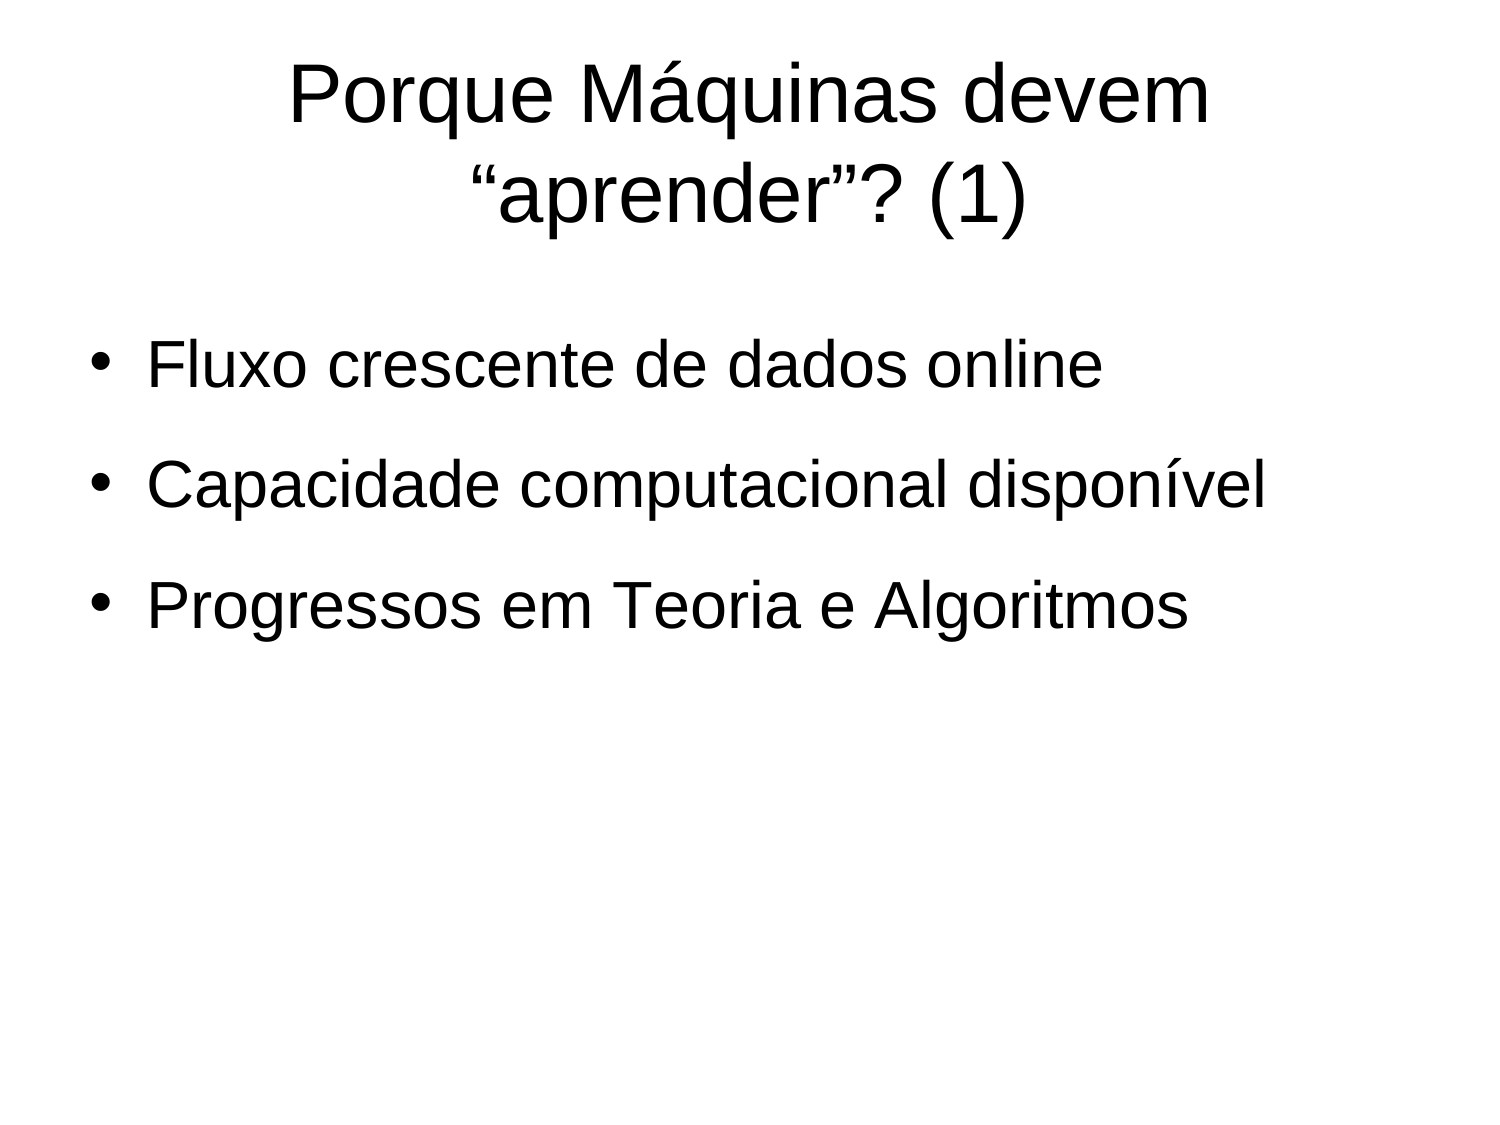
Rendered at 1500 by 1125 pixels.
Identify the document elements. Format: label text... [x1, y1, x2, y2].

list Fluxo crescente de dados online Capacidade computacional disponível Progressos em Teoria e Algoritmos [75, 288, 1426, 834]
title Porque Máquinas devem “aprender”? (1) [75, 31, 1426, 247]
